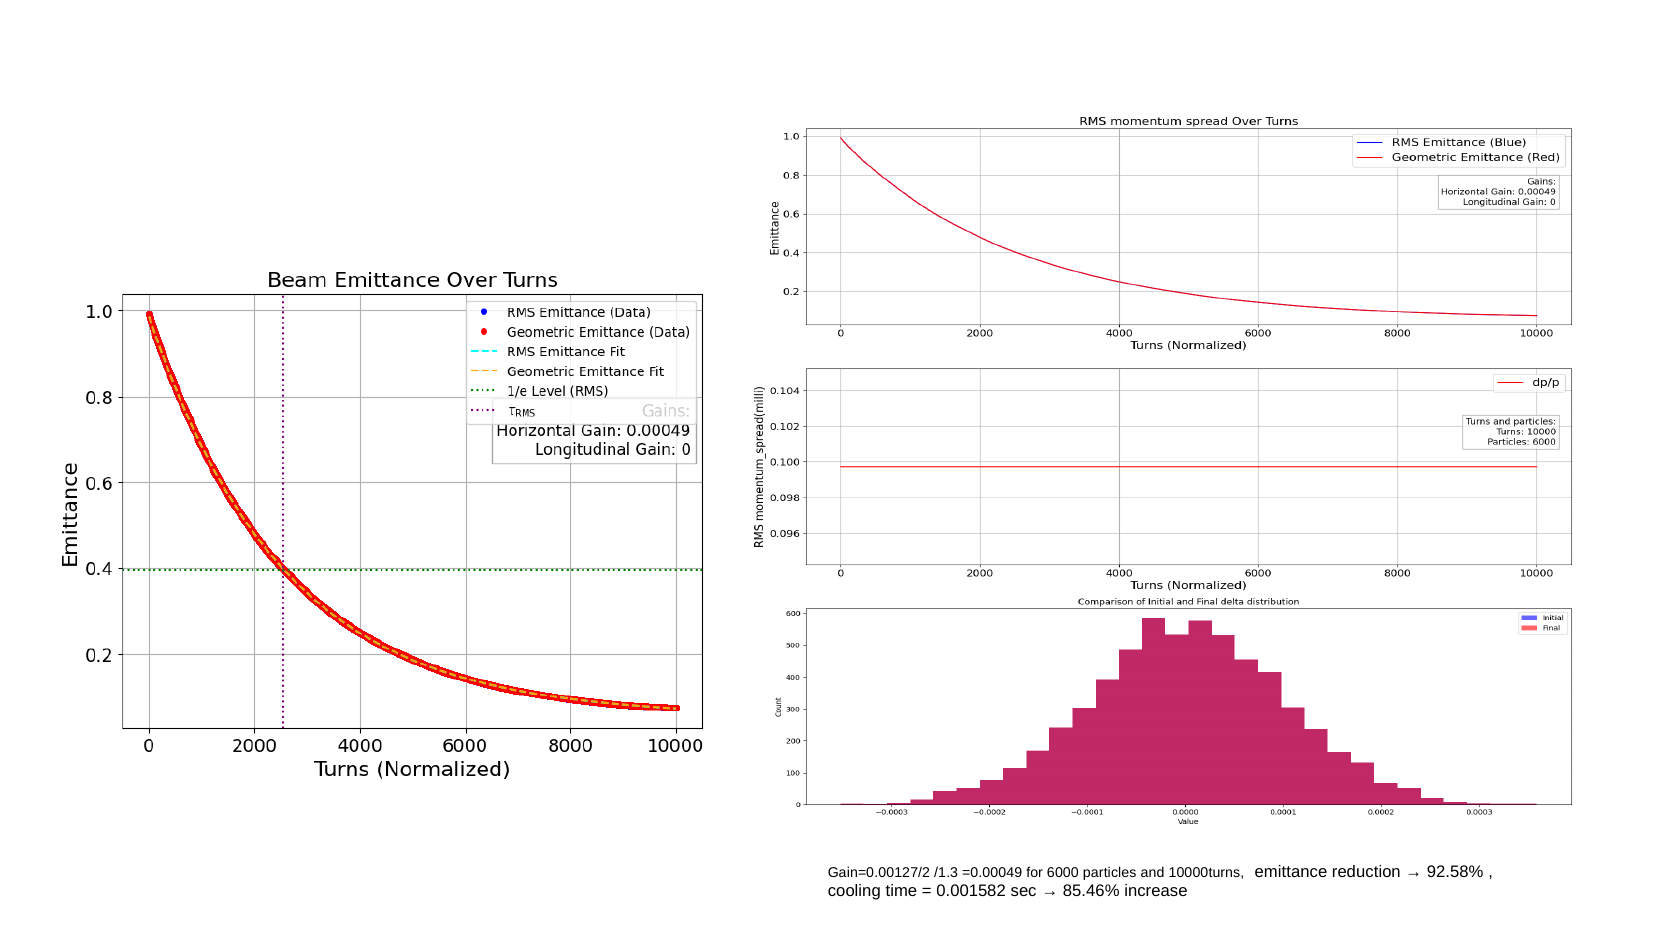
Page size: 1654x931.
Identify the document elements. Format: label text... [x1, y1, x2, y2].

picture [51, 262, 713, 788]
list Gain=0.00127/2 /1.3 =0.00049 for 6000 particles and 10000turns, emittance reduction → 92.58% , cooling time = 0.001582 sec → 85.46% increase [787, 862, 1538, 901]
picture [749, 112, 1576, 830]
